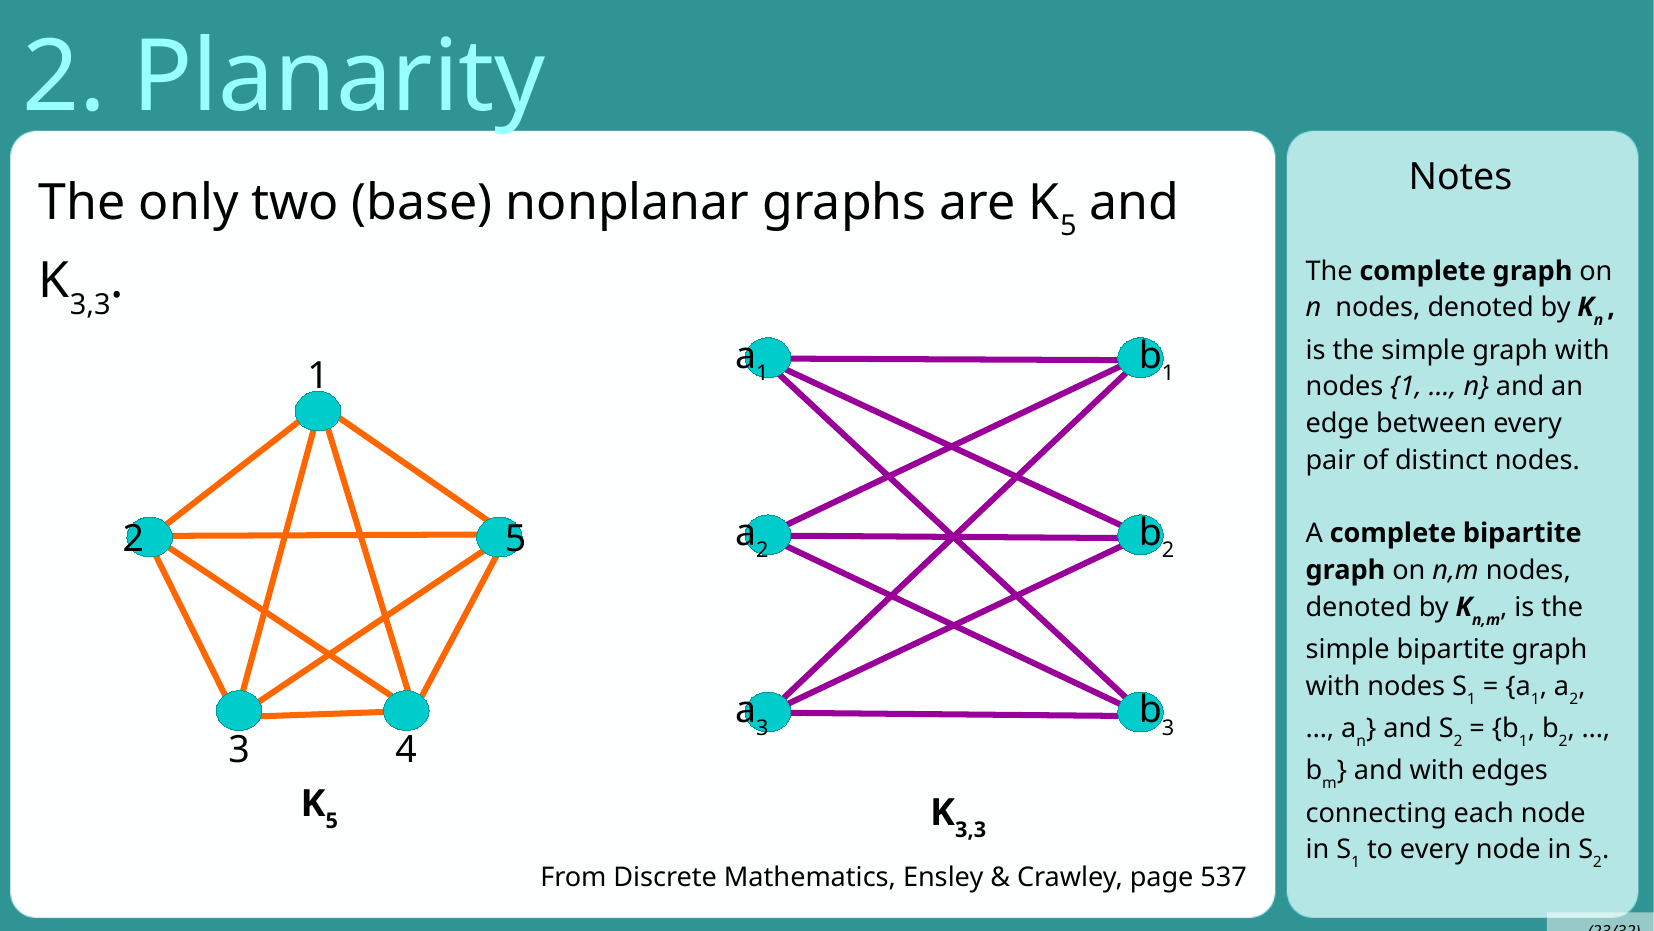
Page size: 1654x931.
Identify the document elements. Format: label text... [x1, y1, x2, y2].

text_box a2 [747, 514, 791, 555]
picture [0, 0, 1654, 931]
text_box K3,3 [857, 777, 1060, 845]
text_box 4 [383, 690, 430, 731]
text_box a1 [747, 337, 791, 378]
title 2. Planarity [22, 13, 1511, 130]
text_box (<number>/32) [1546, 912, 1654, 931]
text_box The only two (base) nonplanar graphs are K5 and K3,3. [39, 165, 1247, 892]
text_box 2 [126, 527, 137, 543]
text_box b1 [1117, 337, 1164, 378]
text_box 5 [510, 527, 523, 539]
text_box 2 [129, 517, 173, 557]
text_box Notes The complete graph on n nodes, denoted by Kn , is the simple graph with nodes {1, …, n} and an edge between every pair of distinct nodes. A complete bipartite graph on n,m nodes, denoted by Kn,m, is the simple bipartite graph with nodes S1 = {a1, a2, …, an} and S2 = {b1, b2, …, bm} and with edges connecting each node in S1 to every node in S2. [1290, 141, 1631, 891]
text_box 1 [295, 391, 341, 431]
text_box 5 [476, 517, 520, 557]
text_box From Discrete Mathematics, Ensley & Crawley, page 537 [536, 860, 1247, 892]
text_box a3 [747, 692, 791, 732]
text_box b3 [1117, 692, 1164, 732]
text_box K5 [218, 769, 421, 836]
text_box 3 [216, 690, 262, 731]
text_box b2 [1117, 514, 1164, 555]
